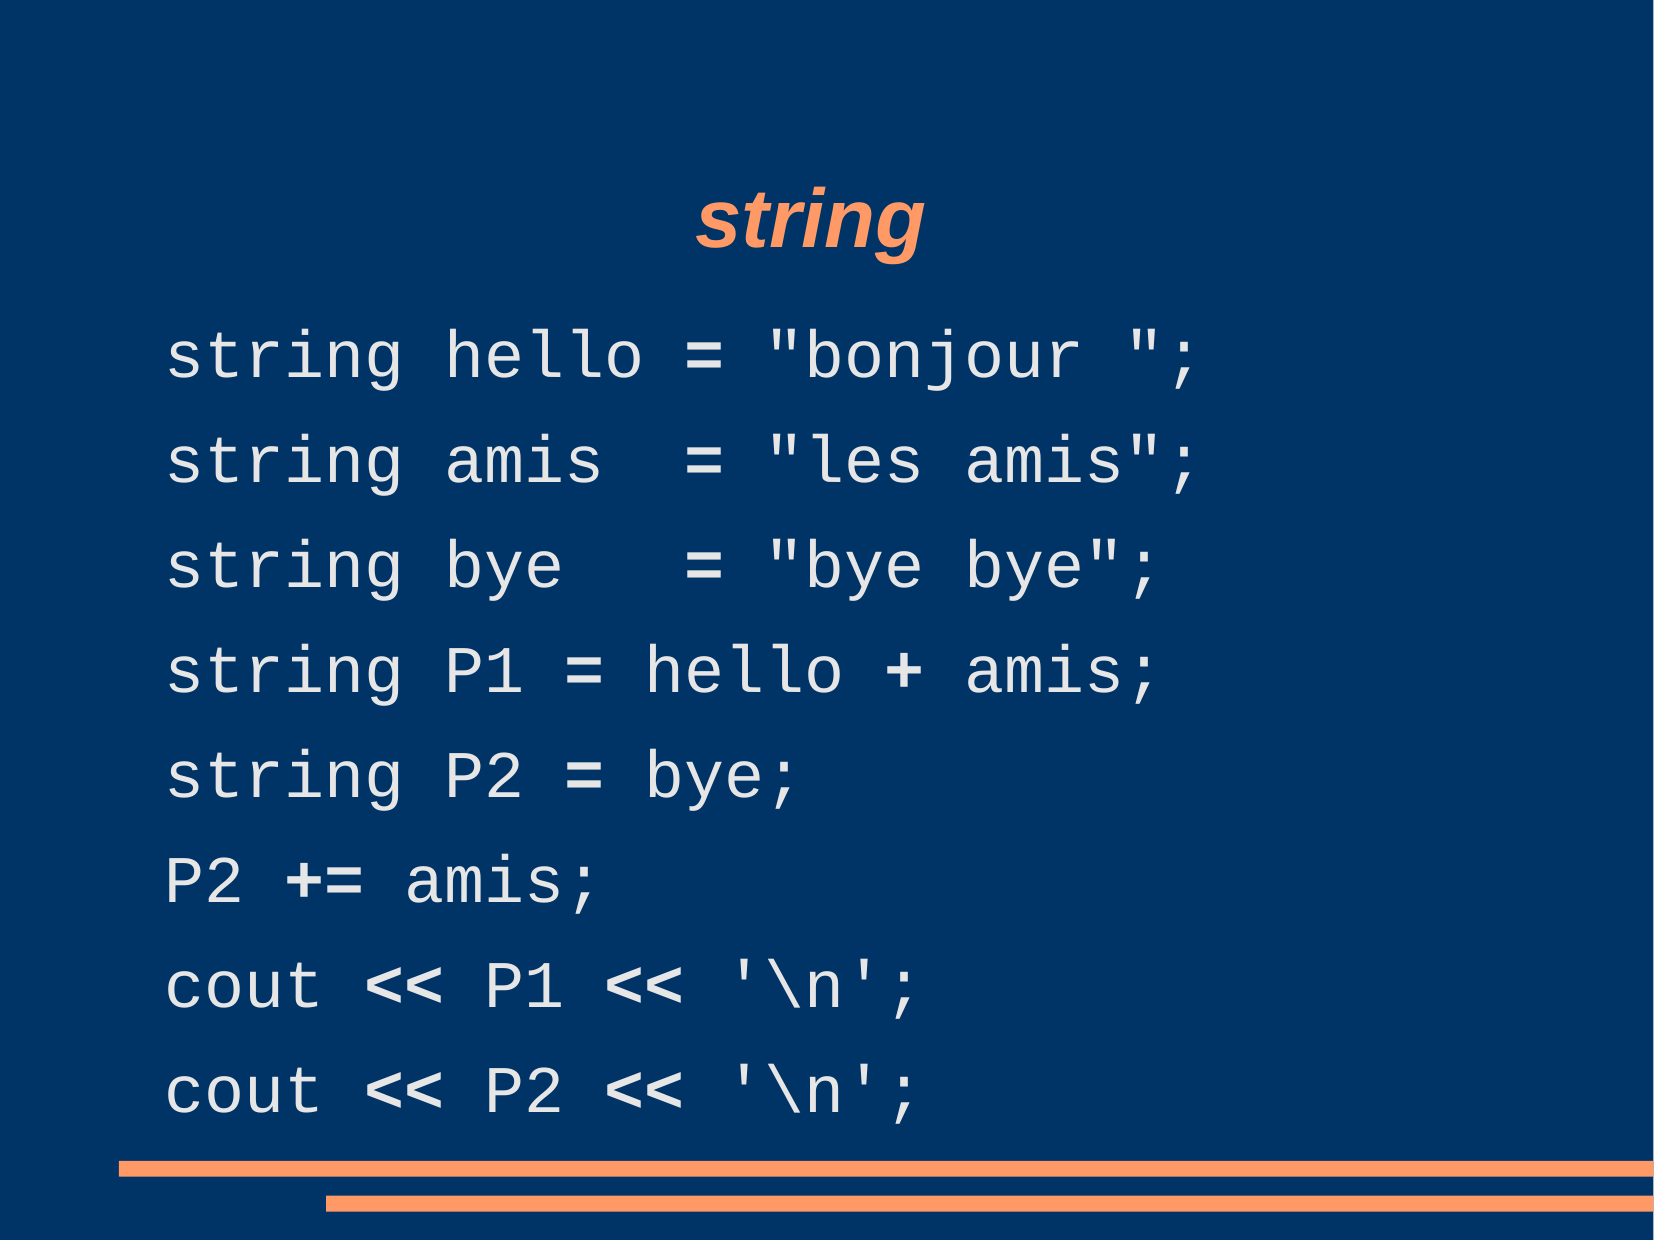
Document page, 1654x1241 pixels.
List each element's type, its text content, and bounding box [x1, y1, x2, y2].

list string hello = "bonjour "; string amis = "les amis"; string bye = "bye bye"; string P1 = hello + amis; string P2 = bye; P2 += amis; cout << P1 << '\n'; cout << P2 << '\n'; [152, 321, 1534, 1237]
title string [88, 114, 1534, 322]
